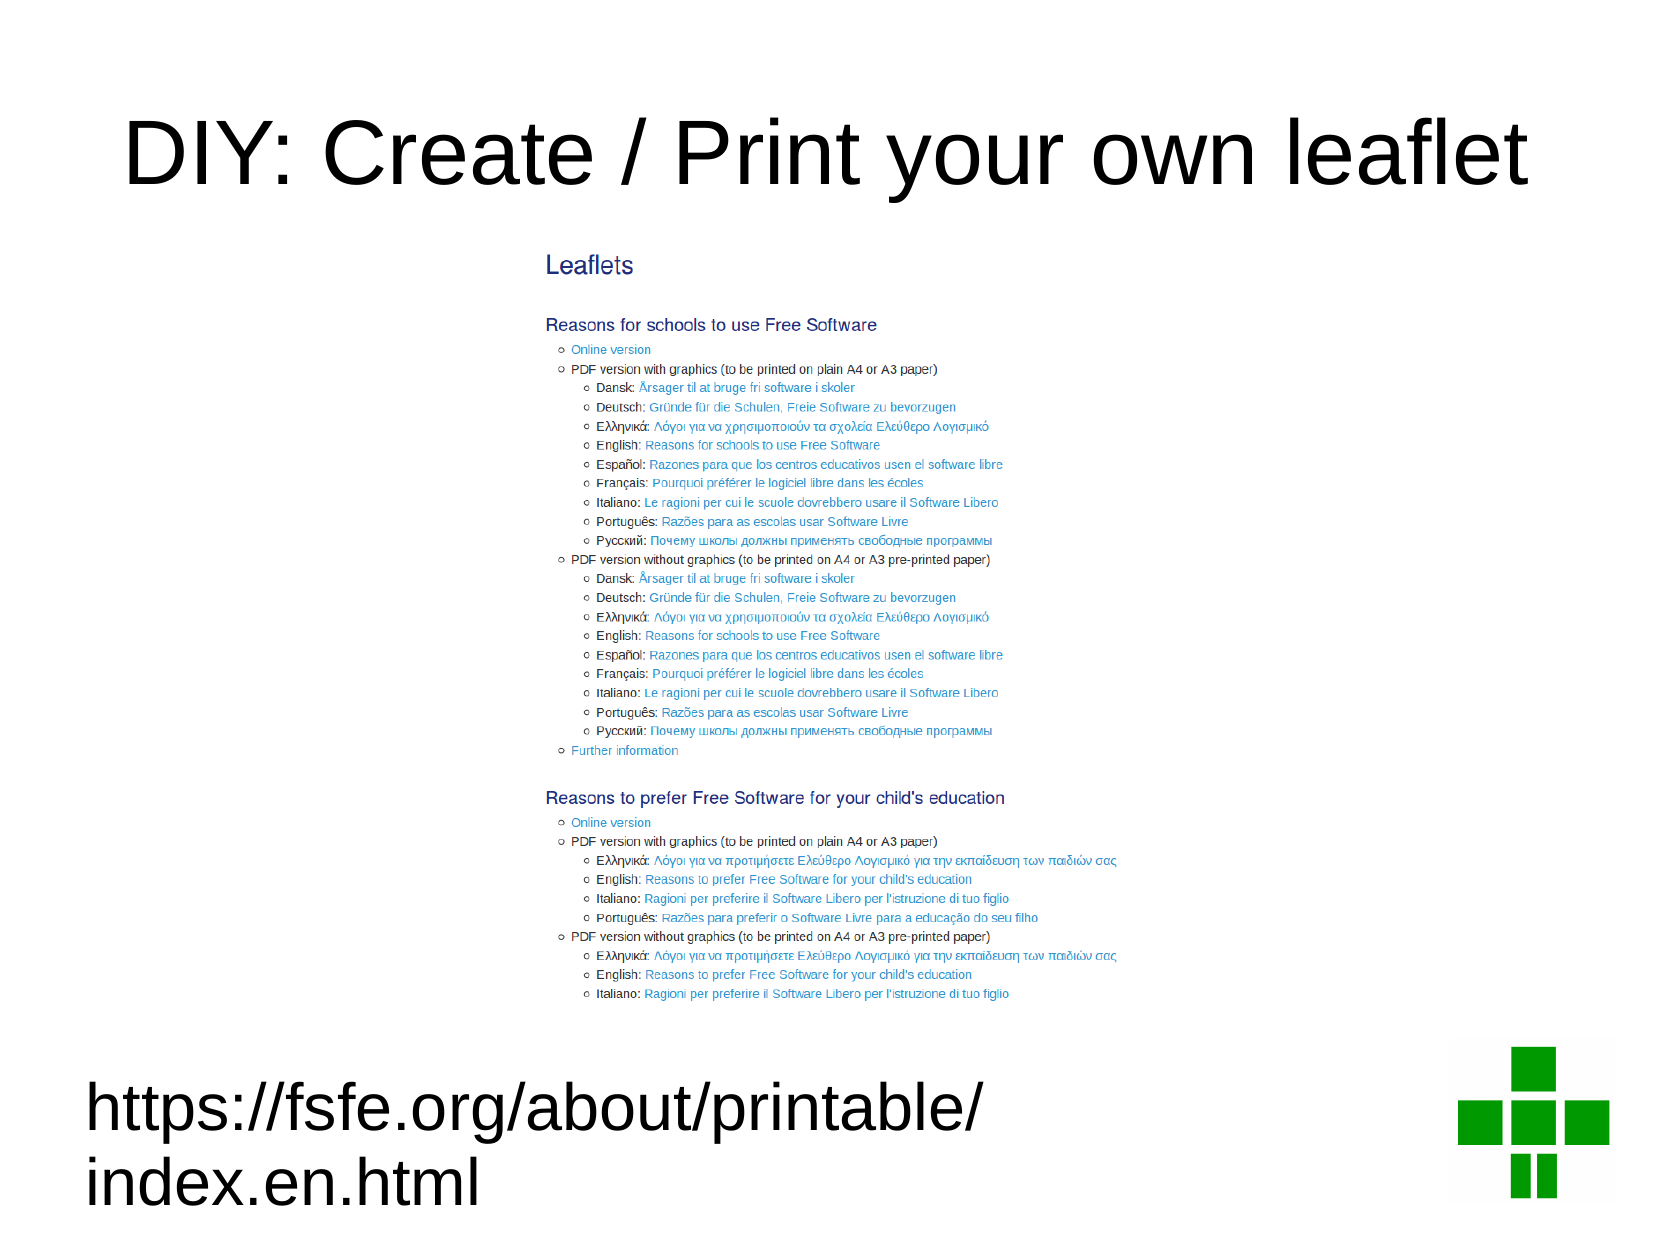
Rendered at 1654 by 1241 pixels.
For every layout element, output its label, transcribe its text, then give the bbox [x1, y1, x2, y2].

text_box https://fsfe.org/about/printable/index.en.html [70, 1062, 1394, 1228]
picture [1449, 1035, 1619, 1205]
picture [536, 257, 1146, 1004]
title DIY: Create / Print your own leaflet [82, 49, 1571, 257]
